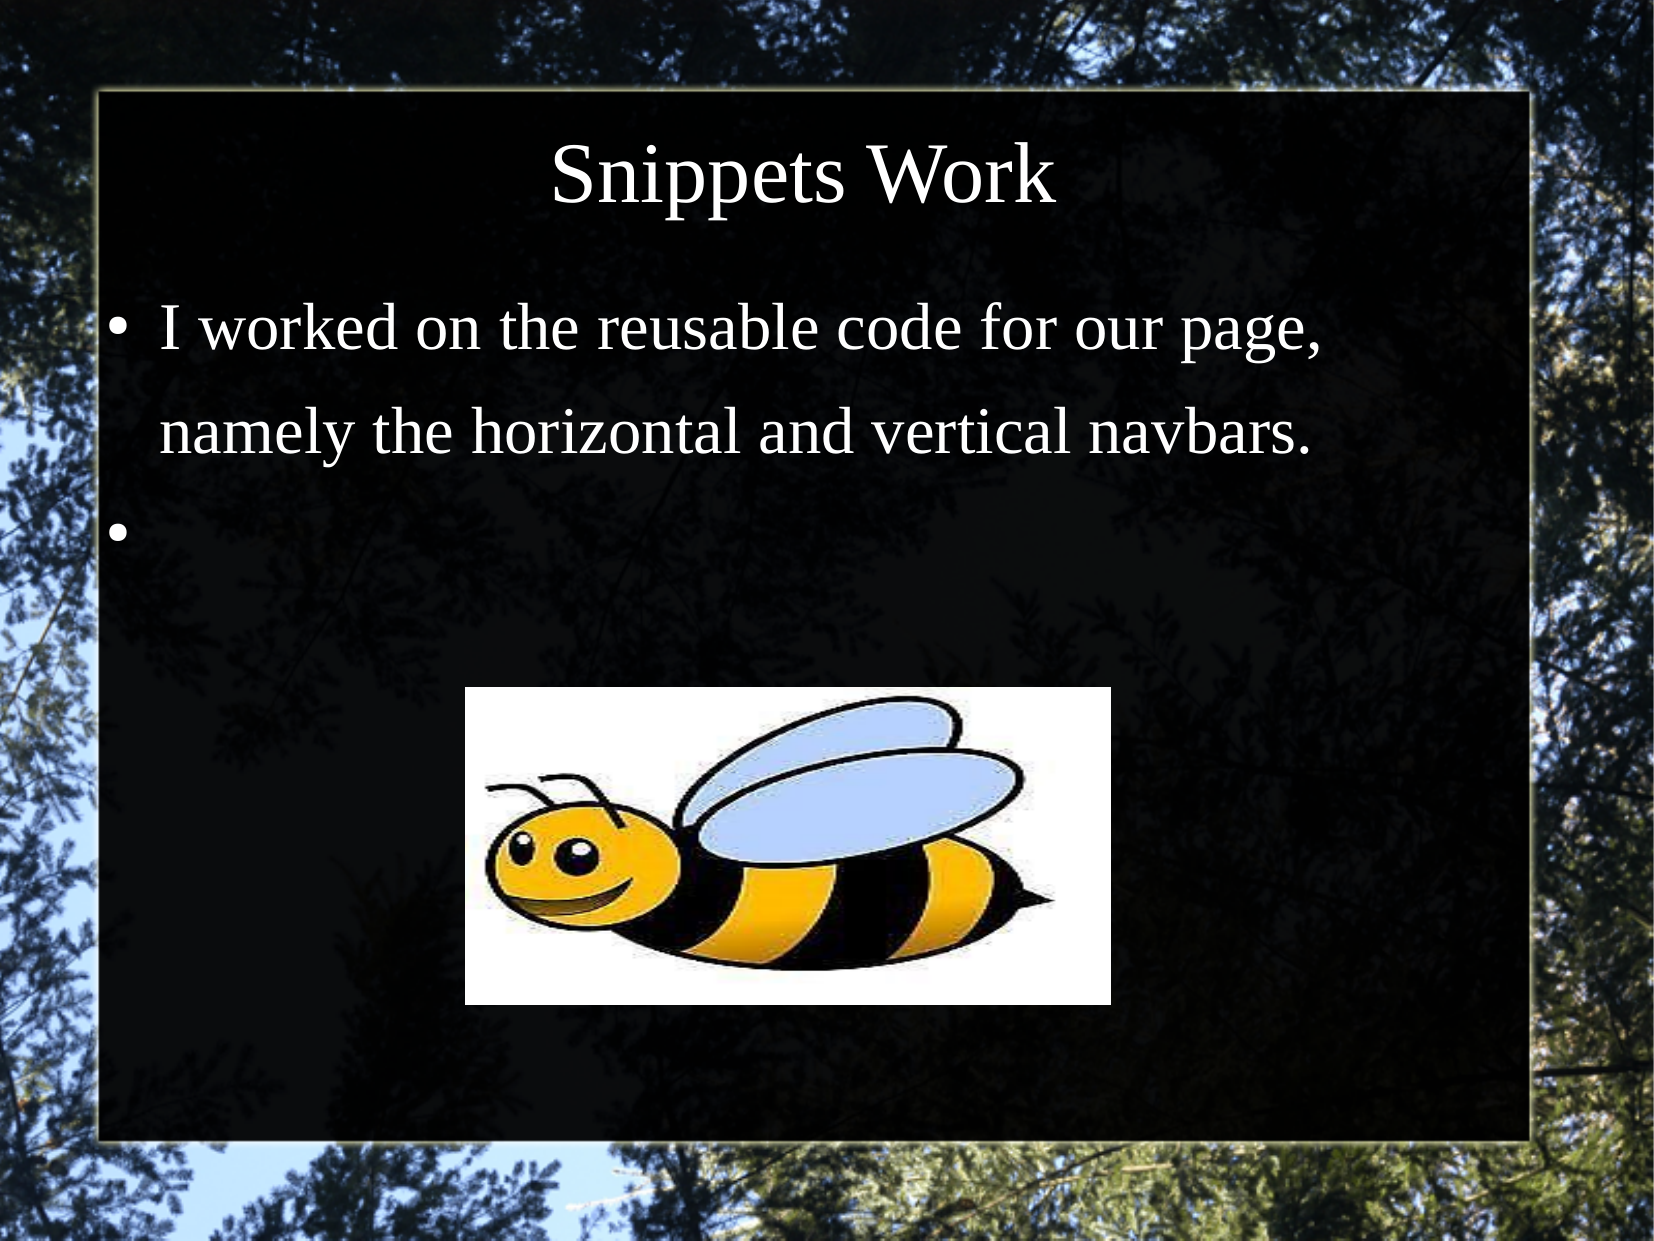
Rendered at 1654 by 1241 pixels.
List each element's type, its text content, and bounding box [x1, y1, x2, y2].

picture [0, 0, 1654, 1241]
list I worked on the reusable code for our page, namely the horizontal and vertical navbars. [88, 290, 1536, 1123]
title Snippets Work [88, 88, 1536, 257]
